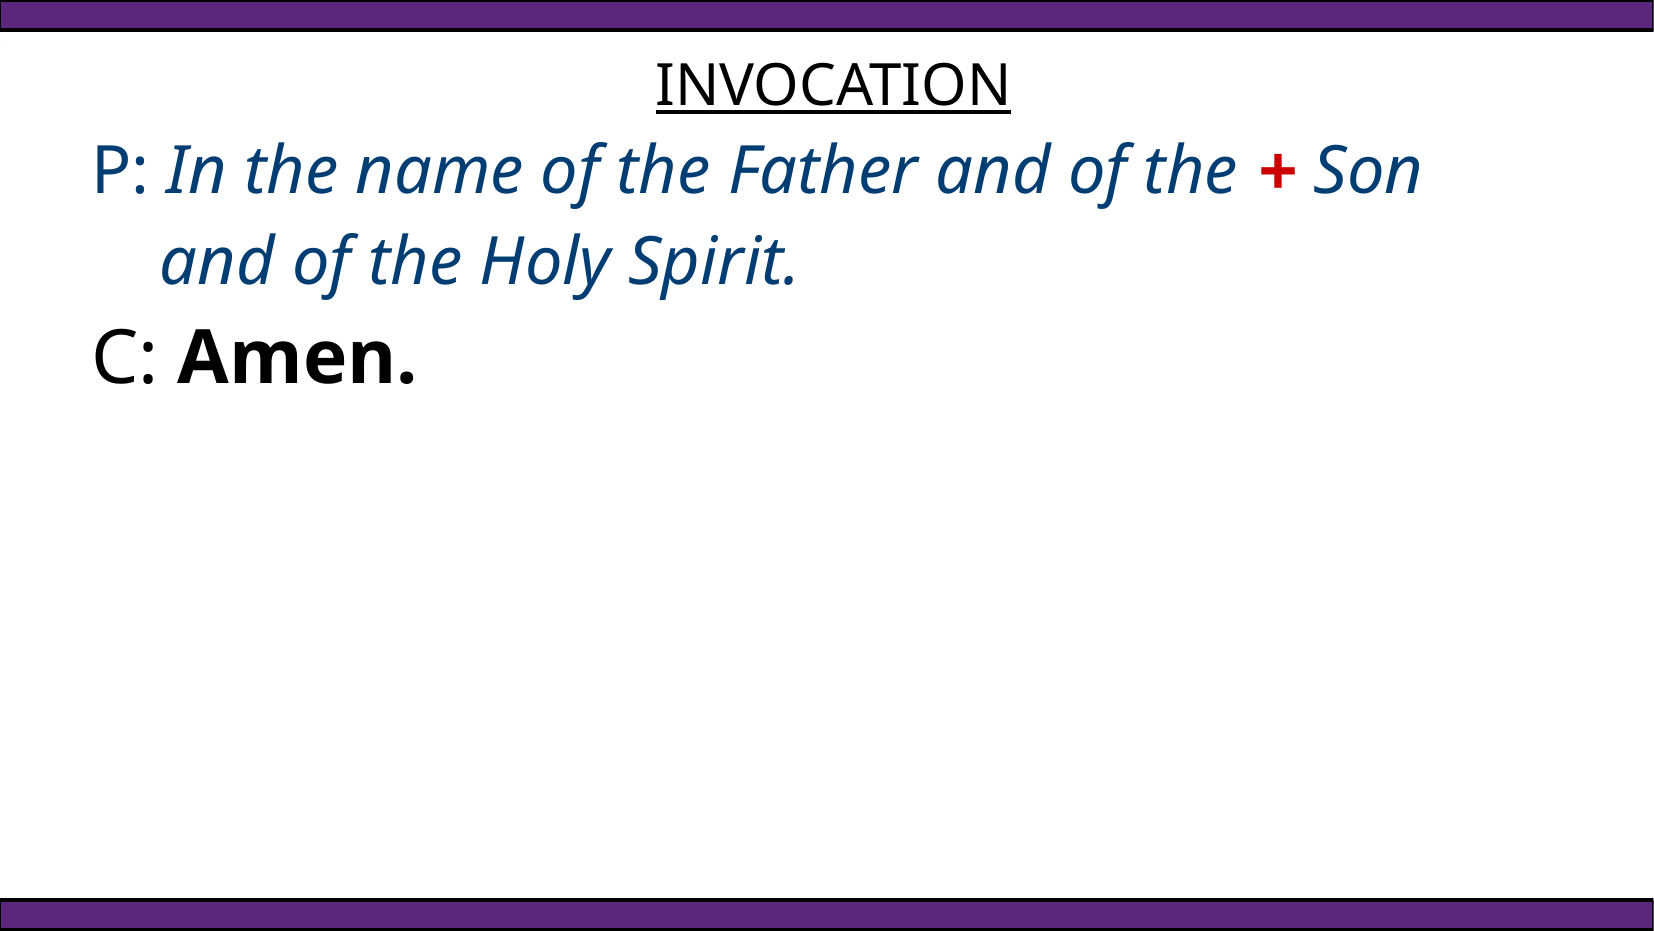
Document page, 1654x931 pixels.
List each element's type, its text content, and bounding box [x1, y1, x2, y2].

text_box [0, 0, 1654, 31]
picture [0, 31, 1654, 900]
text_box [0, 900, 1654, 931]
text_box INVOCATION P: In the name of the Father and of the + Son and of the Holy Spirit. C: Amen. [76, 35, 1592, 406]
